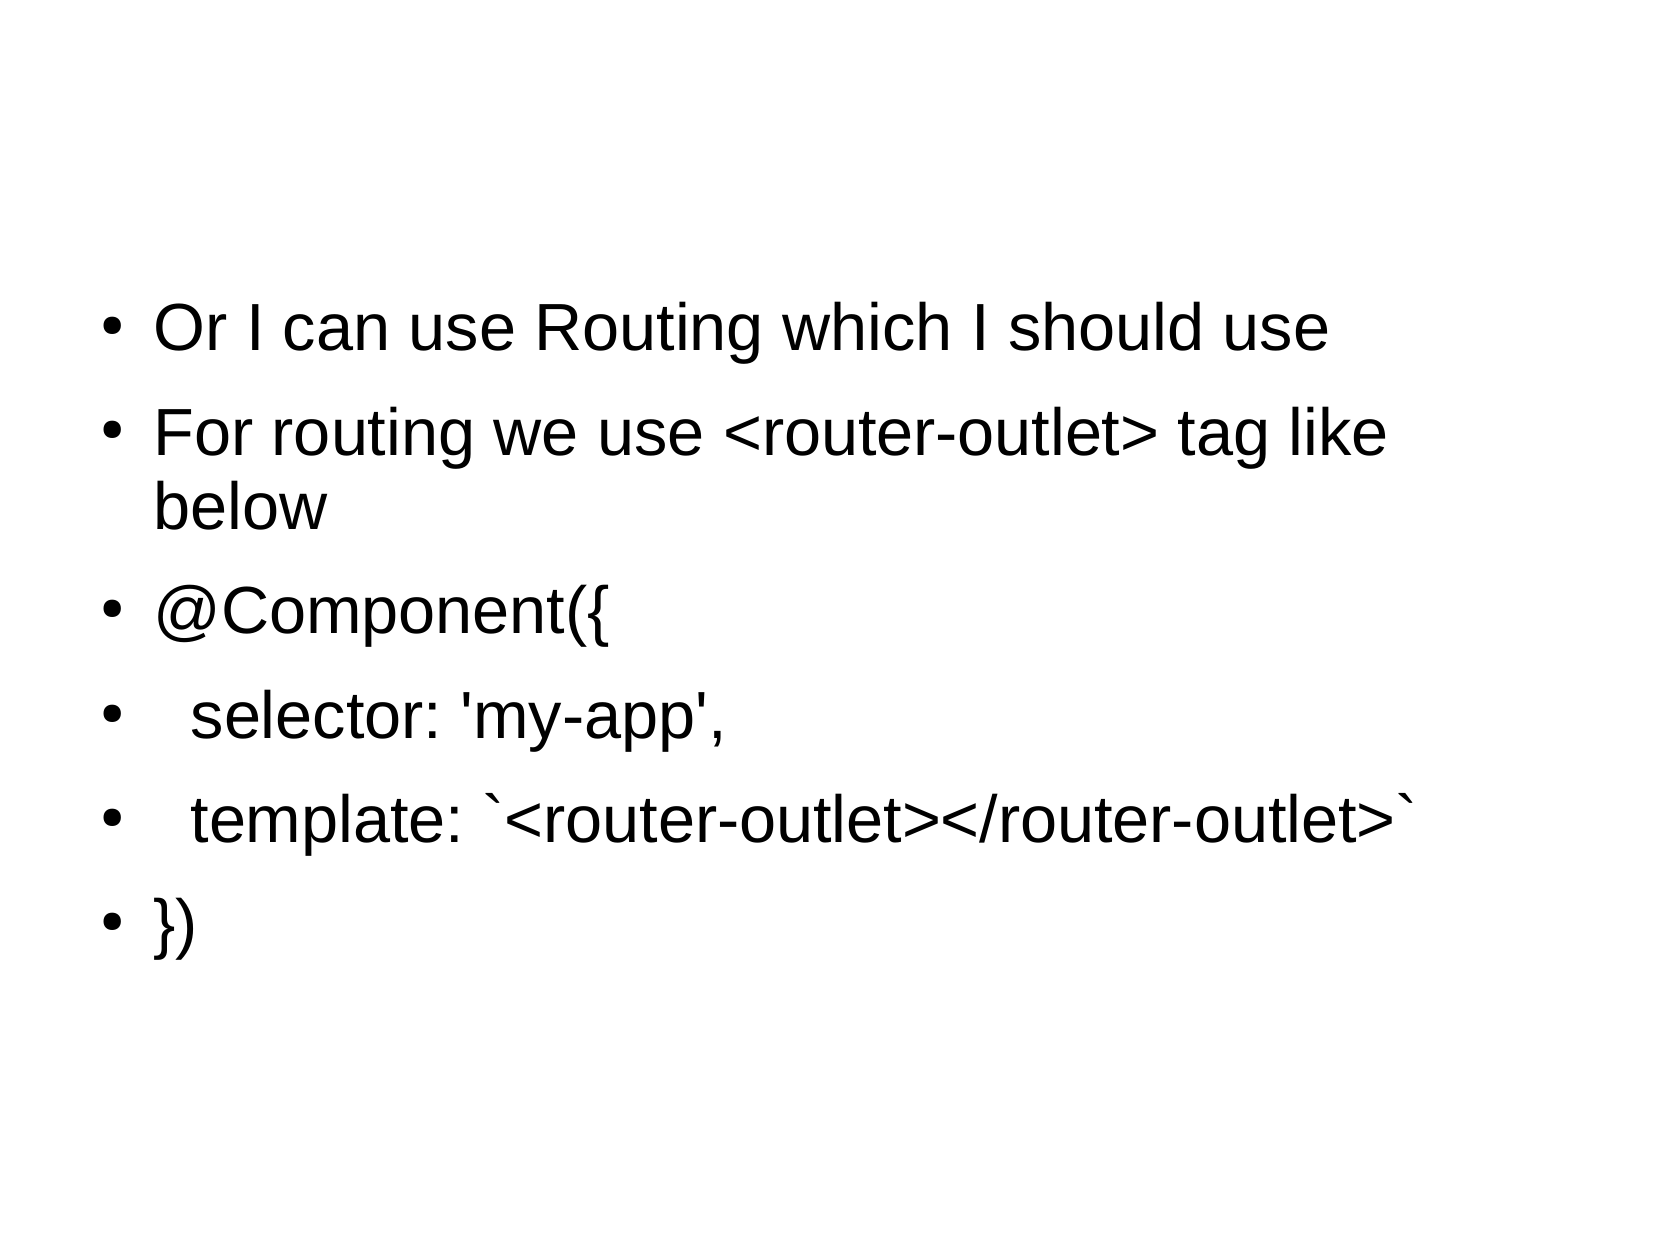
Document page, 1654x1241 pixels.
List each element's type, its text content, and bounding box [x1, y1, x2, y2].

list Or I can use Routing which I should use For routing we use <router-outlet> tag like below @Component({ selector: 'my-app', template: `<router-outlet></router-outlet>` }) [82, 290, 1571, 1010]
